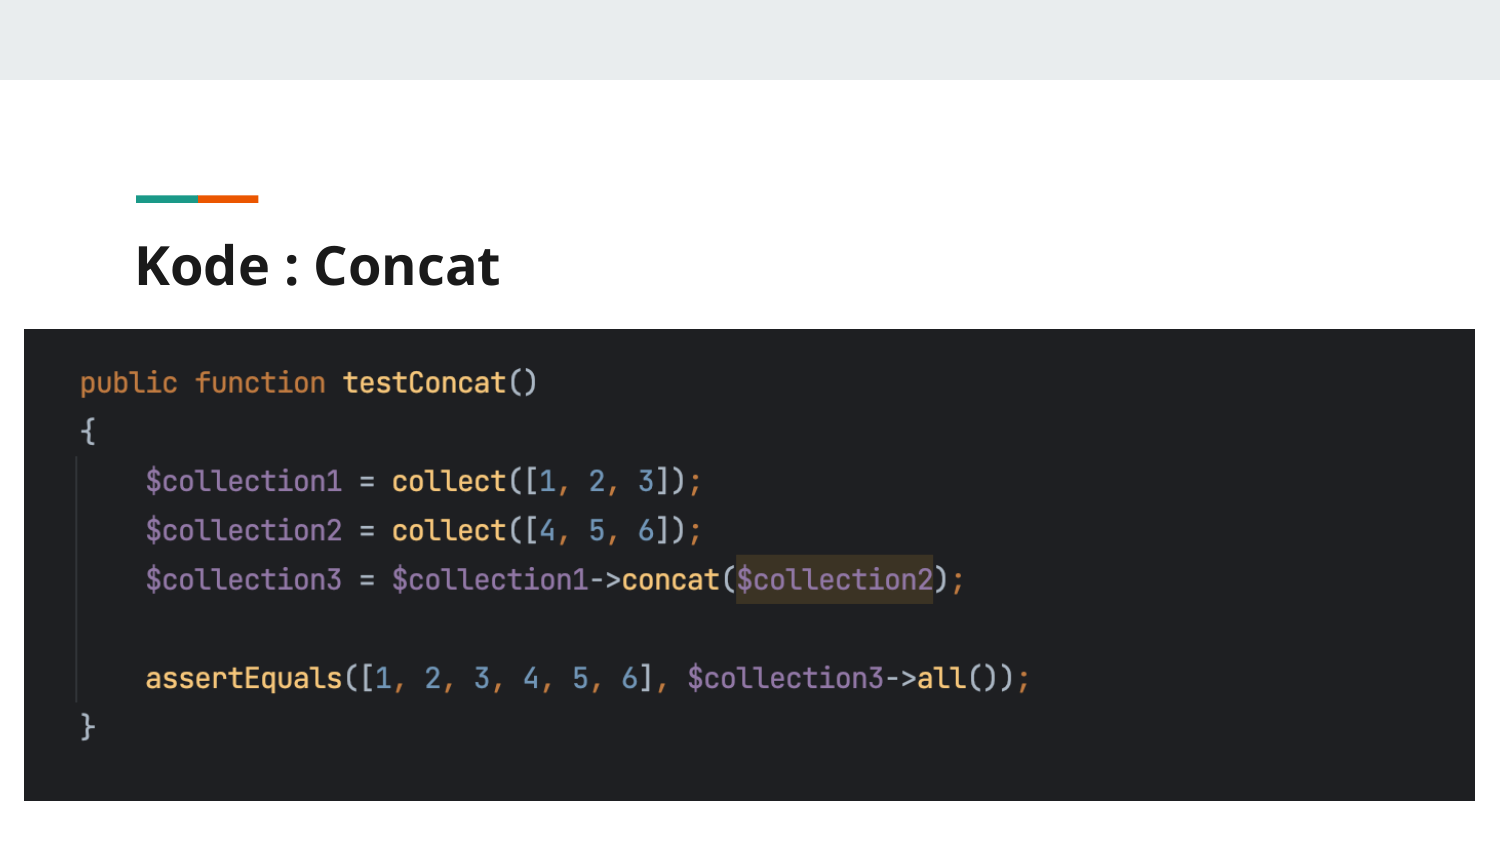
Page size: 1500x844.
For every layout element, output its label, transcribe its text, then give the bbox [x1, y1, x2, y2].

title Kode : Concat [119, 216, 1381, 305]
picture [24, 329, 1475, 801]
